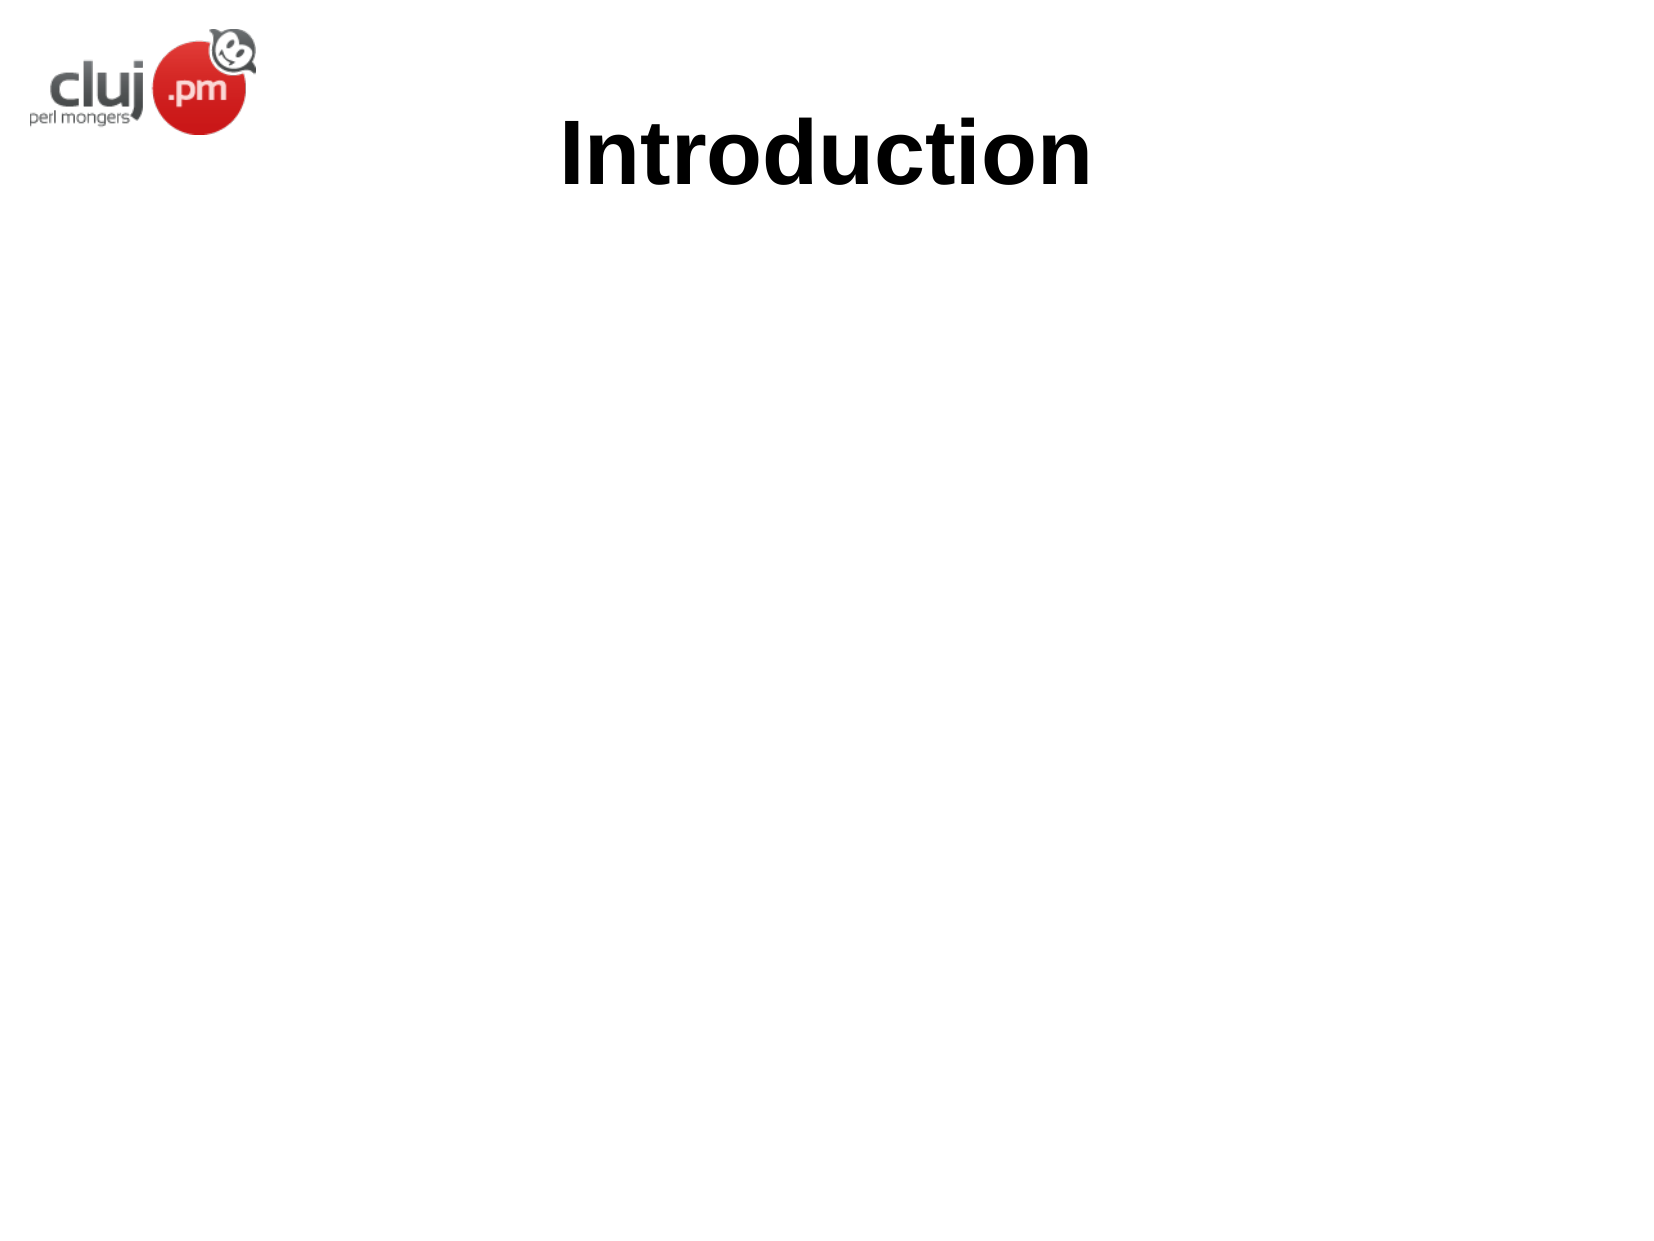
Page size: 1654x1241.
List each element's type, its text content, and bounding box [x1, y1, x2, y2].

title Introduction [82, 49, 1571, 257]
picture [30, 29, 256, 135]
